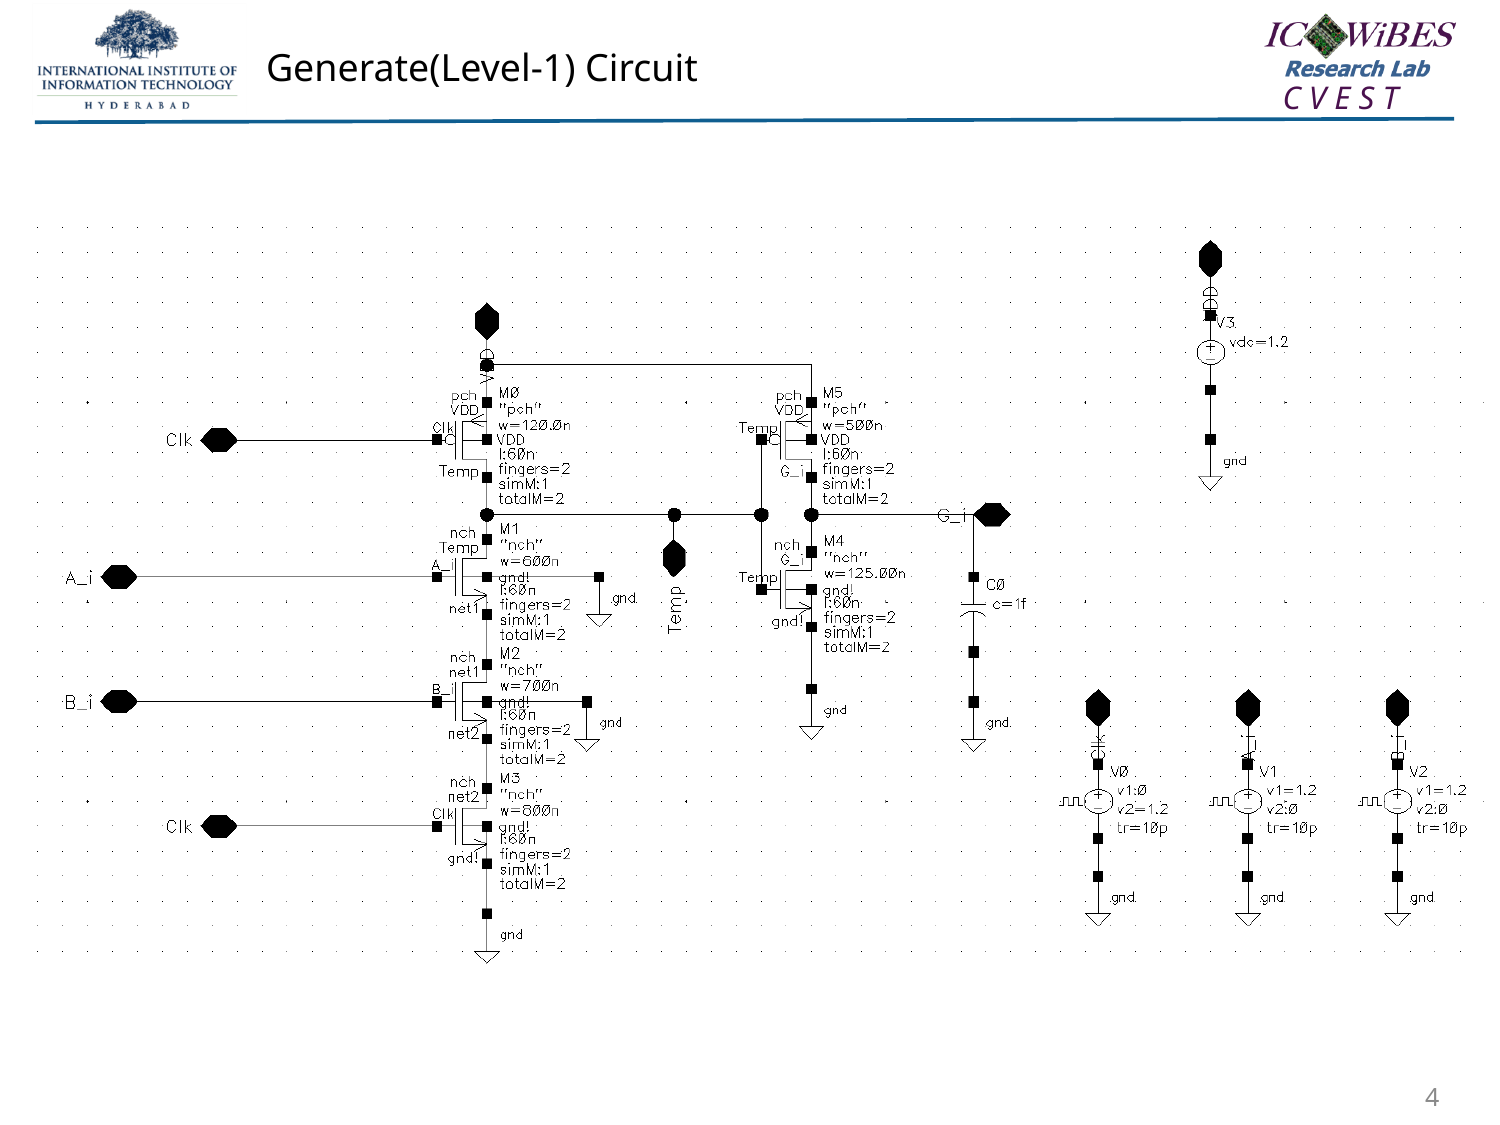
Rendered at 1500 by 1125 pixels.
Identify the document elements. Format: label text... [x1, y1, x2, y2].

slide_number <number> [1329, 1074, 1455, 1123]
picture [31, 2, 247, 115]
title Generate(Level-1) Circuit [251, 23, 1195, 110]
picture [1261, 12, 1458, 82]
picture [37, 227, 1484, 976]
